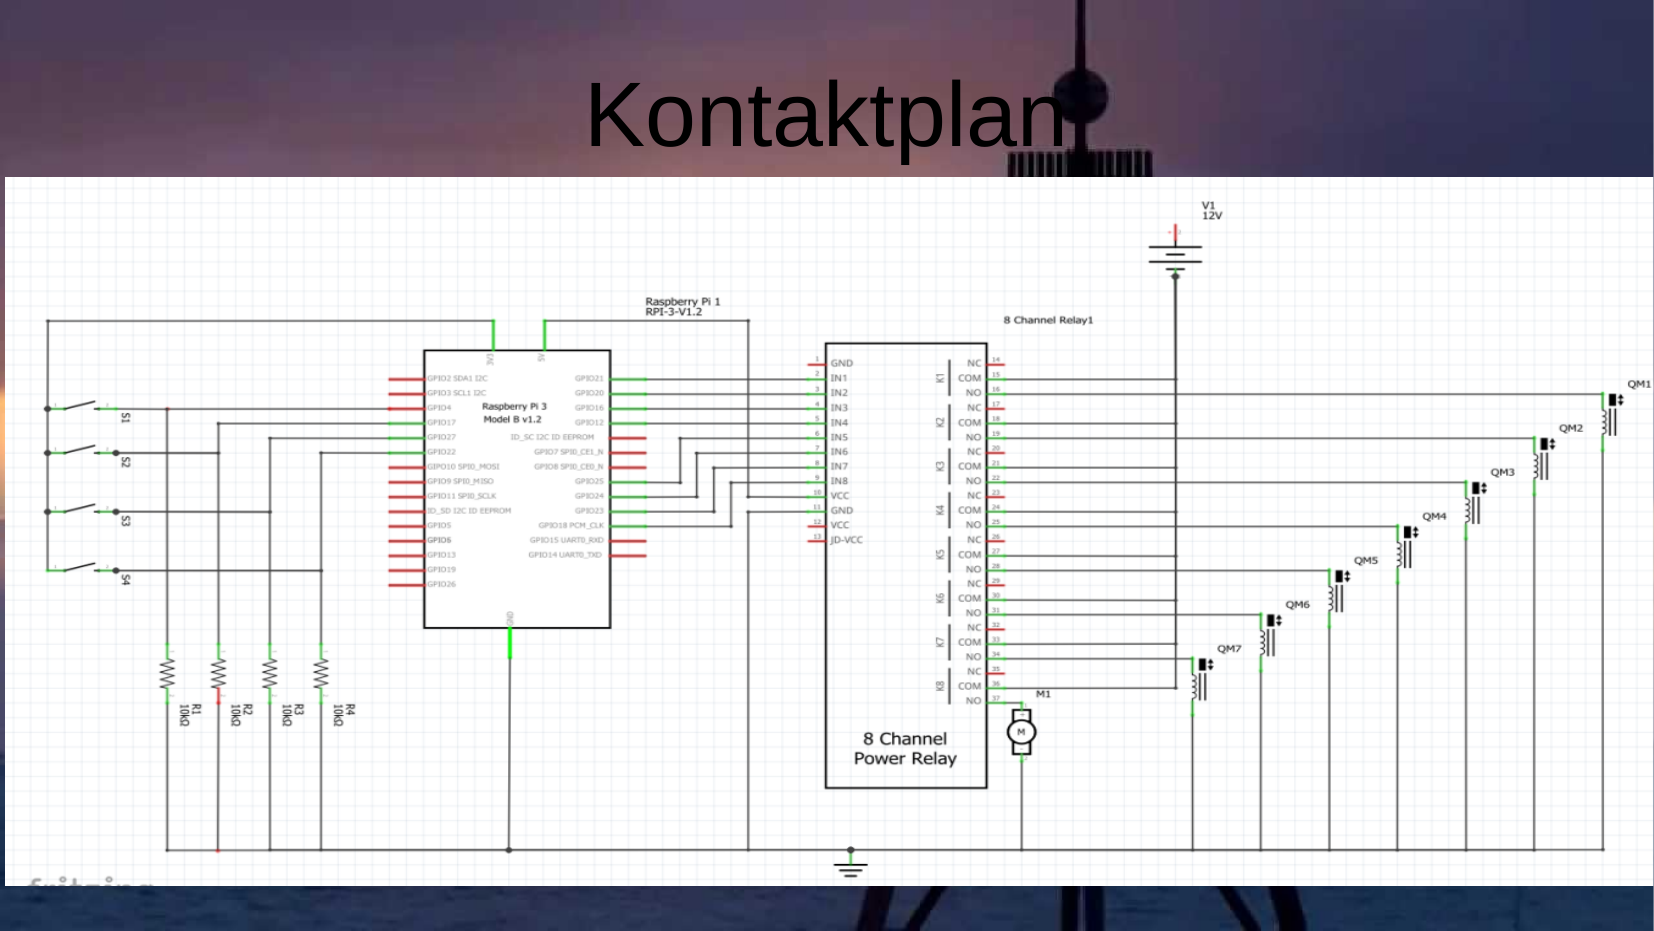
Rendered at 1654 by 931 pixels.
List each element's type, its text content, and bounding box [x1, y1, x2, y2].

title Kontaktplan [82, 37, 1571, 177]
picture [0, 0, 1654, 931]
